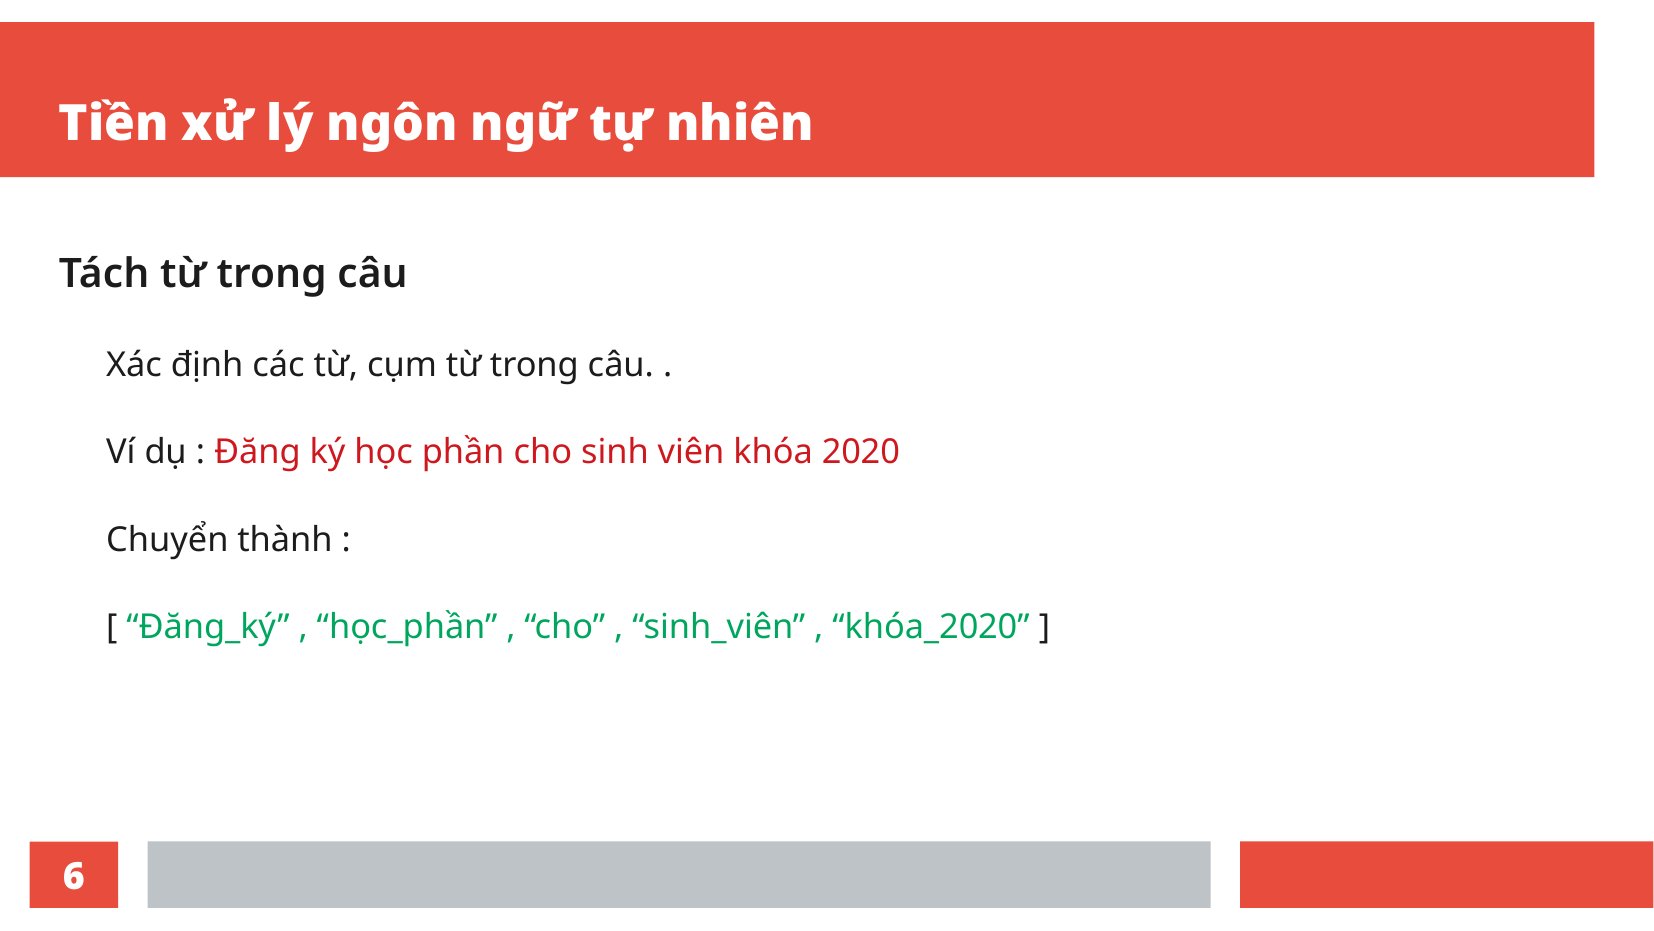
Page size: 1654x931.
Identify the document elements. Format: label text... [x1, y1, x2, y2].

title Tiền xử lý ngôn ngữ tự nhiên [59, 44, 1595, 156]
list Tách từ trong câu Xác định các từ, cụm từ trong câu. . Ví dụ : Đăng ký học phần cho sinh viên khóa 2020 Chuyển thành : [ “Đăng_ký” , “học_phần” , “cho” , “sinh_viên” , “khóa_2020” ] [59, 243, 1565, 820]
